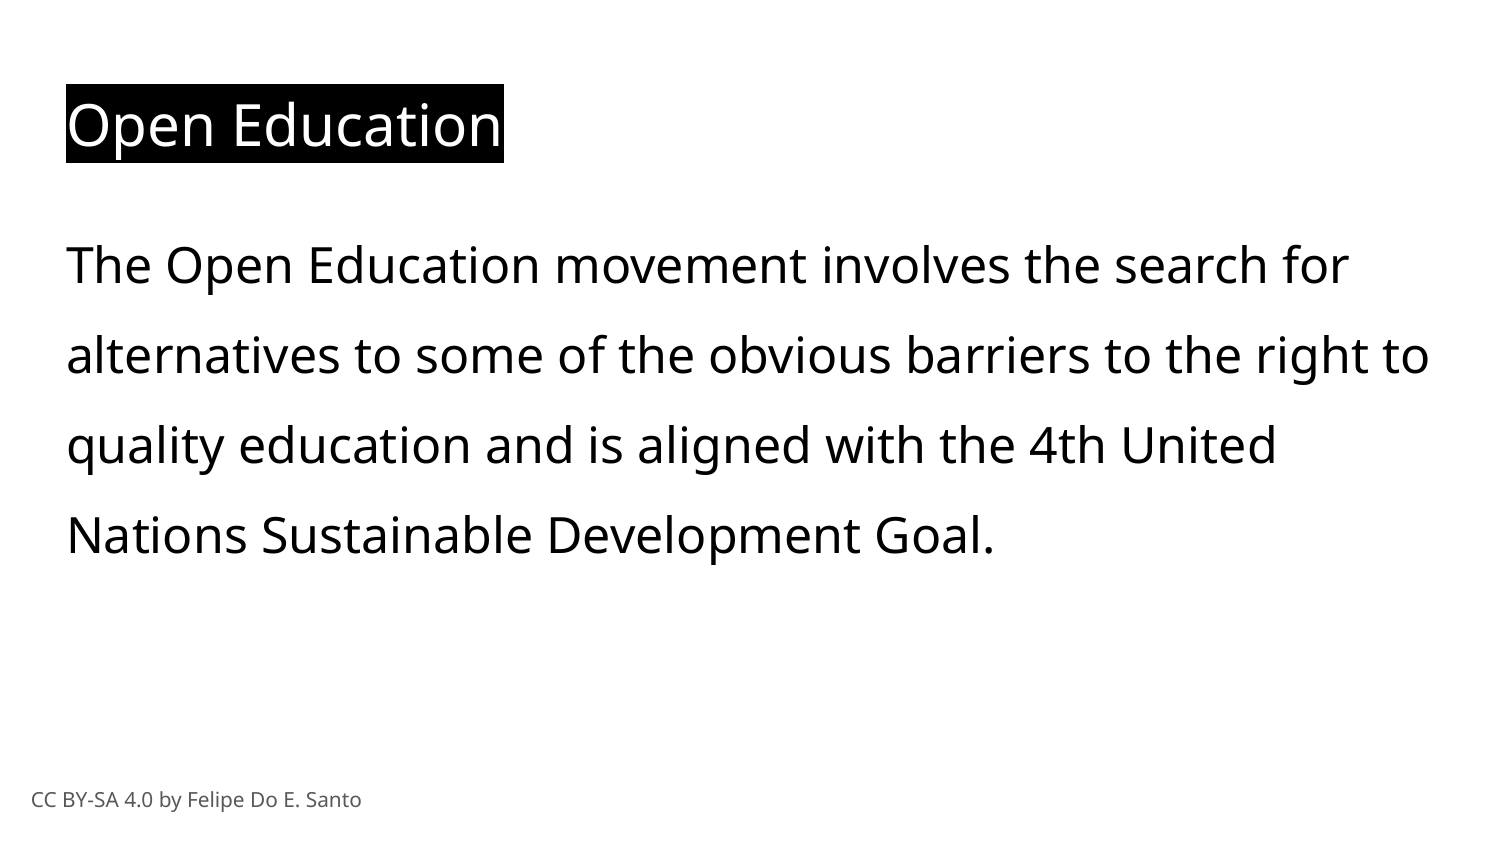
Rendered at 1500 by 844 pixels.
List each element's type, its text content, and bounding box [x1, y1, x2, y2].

text_box CC BY-SA 4.0 by Felipe Do E. Santo [15, 771, 421, 826]
title Open Education [51, 72, 1449, 167]
list The Open Education movement involves the search for alternatives to some of the obvious barriers to the right to quality education and is aligned with the 4th United Nations Sustainable Development Goal. [51, 189, 1449, 750]
